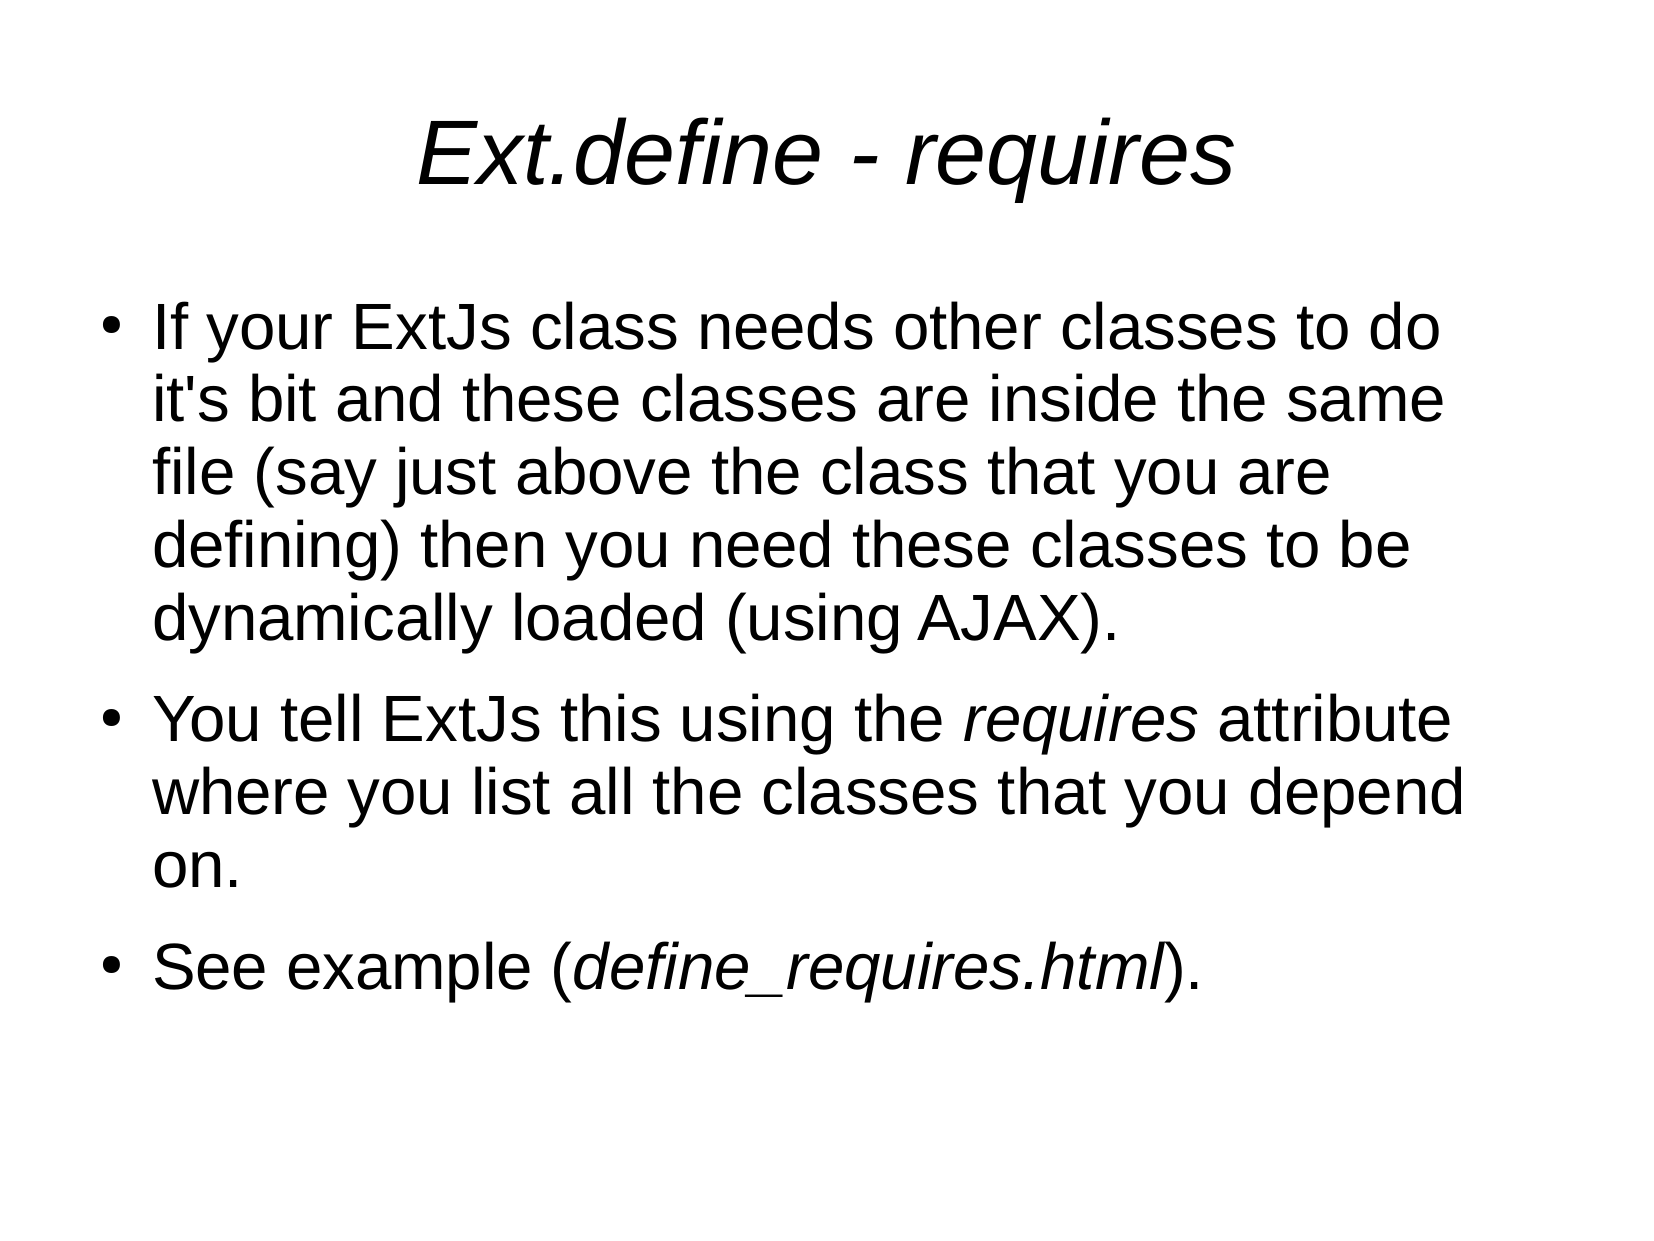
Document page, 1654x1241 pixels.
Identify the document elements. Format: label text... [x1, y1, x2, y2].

title Ext.define - requires [82, 49, 1571, 257]
list If your ExtJs class needs other classes to do it's bit and these classes are inside the same file (say just above the class that you are defining) then you need these classes to be dynamically loaded (using AJAX). You tell ExtJs this using the requires attribute where you list all the classes that you depend on. See example (define_requires.html). [82, 290, 1538, 1010]
